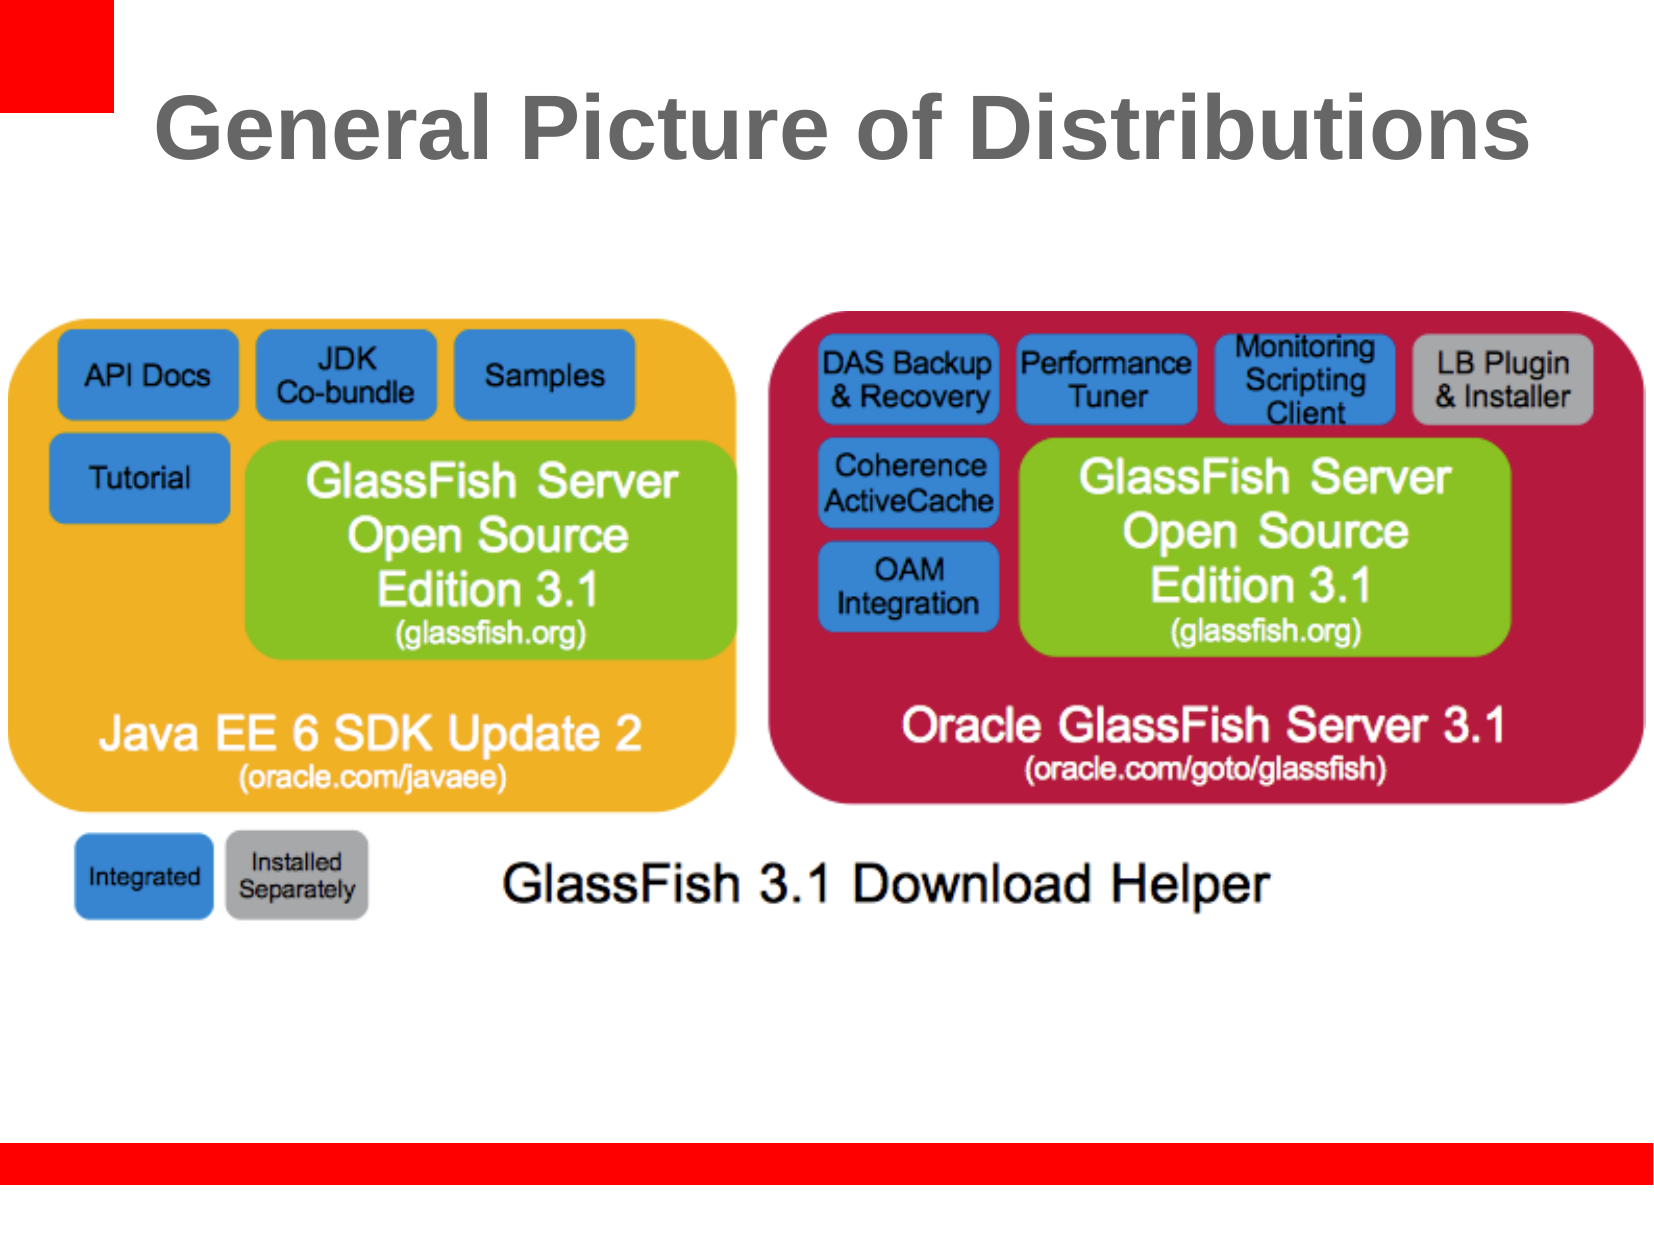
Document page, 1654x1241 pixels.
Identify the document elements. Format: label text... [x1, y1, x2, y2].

title General Picture of Distributions [120, 55, 1565, 248]
picture [8, 311, 1646, 927]
picture [0, 0, 114, 113]
picture [0, 1143, 1654, 1185]
